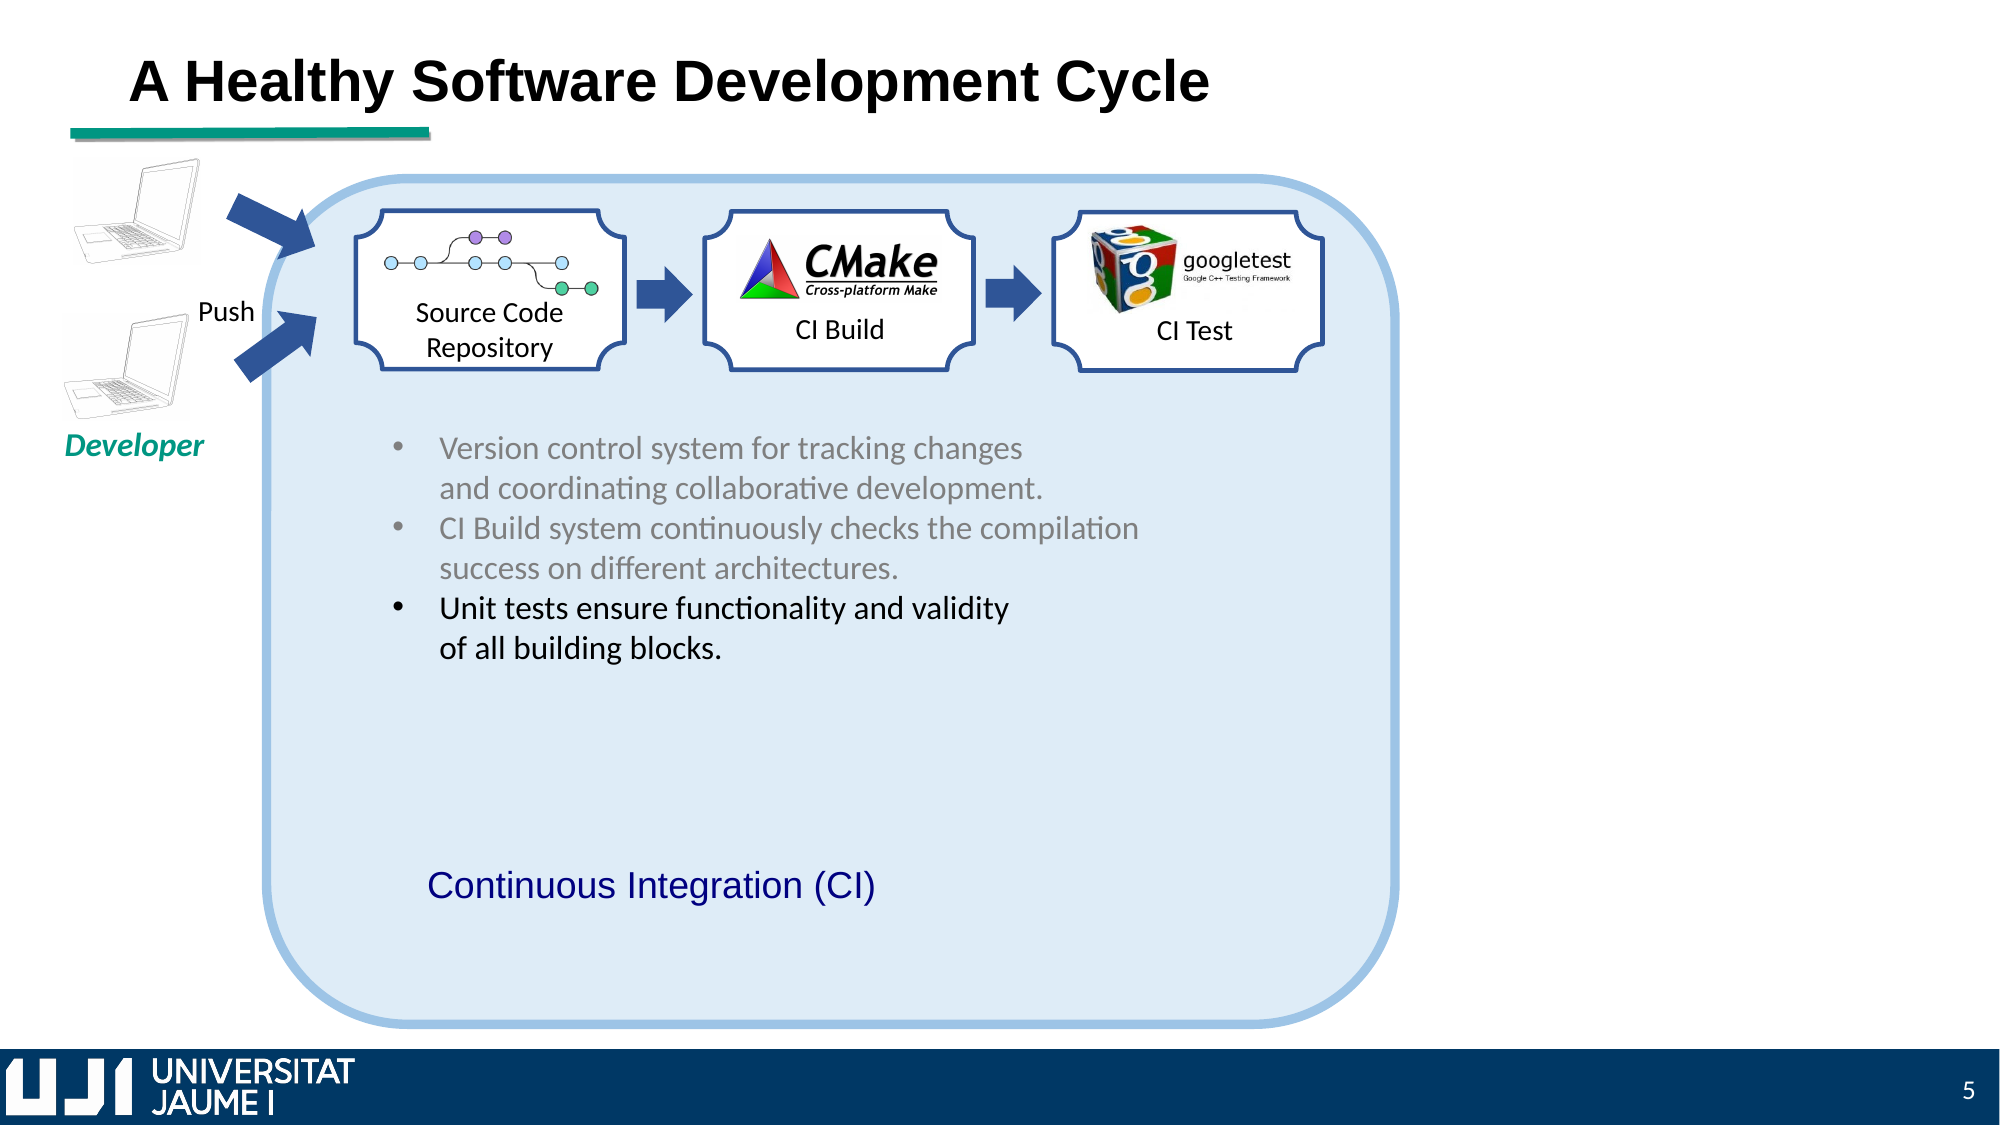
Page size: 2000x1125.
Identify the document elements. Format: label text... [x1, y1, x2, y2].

picture [73, 157, 201, 265]
picture [736, 235, 942, 303]
text_box A Healthy Software Development Cycle [113, 0, 1768, 196]
picture [1087, 224, 1295, 314]
text_box Source Code Repository [399, 299, 580, 372]
text_box Developer [49, 415, 223, 472]
picture [62, 313, 190, 421]
text_box Version control system for tracking changes and coordinating collaborative development. CI Build system continuously checks the compilation success on different architectures. Unit tests ensure functionality and validity of all building blocks. [377, 418, 1164, 677]
picture [383, 227, 600, 299]
text_box Push [183, 284, 272, 336]
text_box Continuous Integration (CI) [377, 853, 926, 924]
text_box [226, 193, 1396, 1025]
text_box CI Test [1141, 314, 1250, 355]
slide_number <number> [1871, 1057, 1991, 1125]
text_box CI Build [780, 303, 902, 354]
picture [0, 1049, 2000, 1125]
